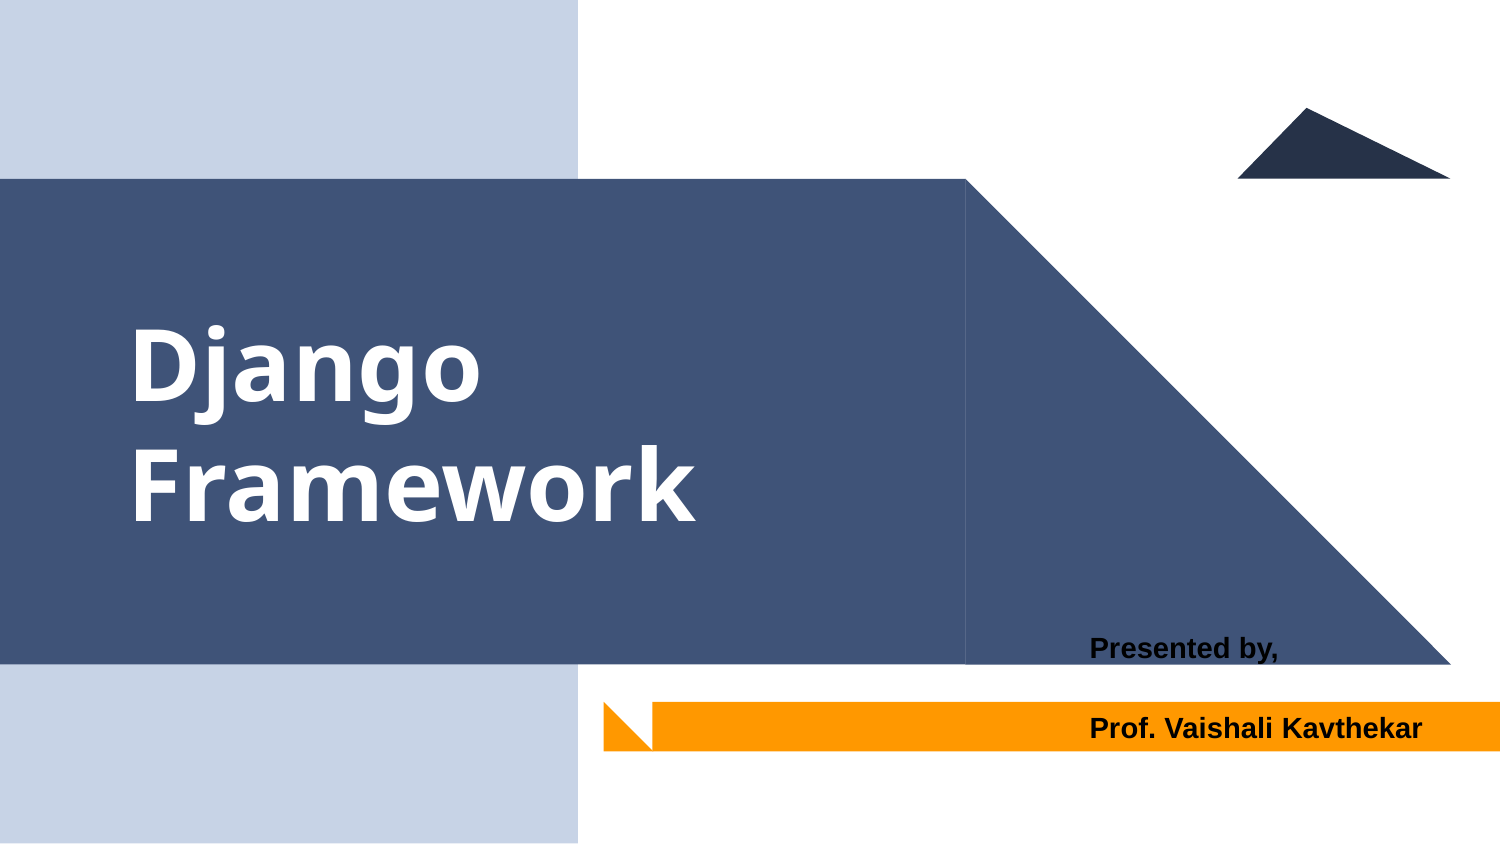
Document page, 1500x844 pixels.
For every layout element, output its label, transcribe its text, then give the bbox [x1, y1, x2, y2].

text_box Presented by, Prof. Vaishali Kavthekar [1074, 587, 1486, 742]
text_box Django Framework [112, 178, 993, 665]
